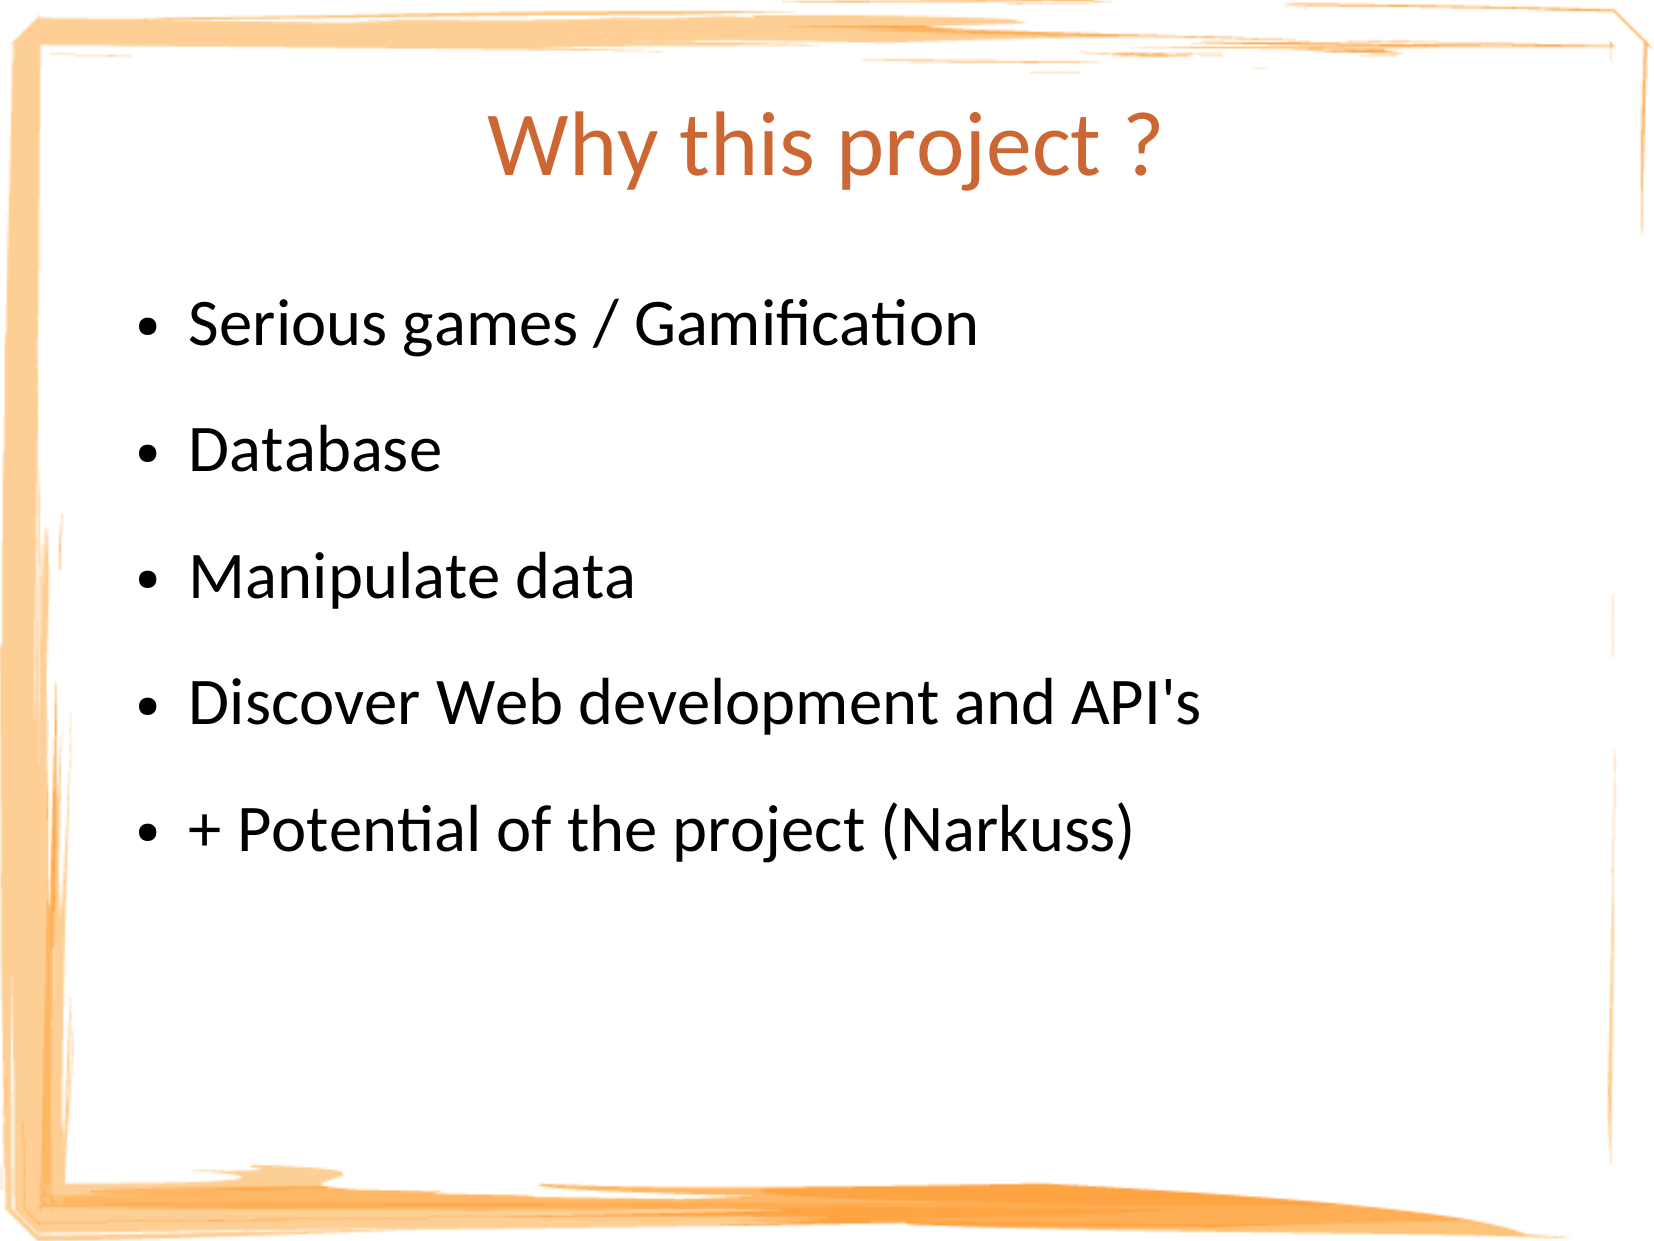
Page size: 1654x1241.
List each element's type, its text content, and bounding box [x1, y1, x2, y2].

list Serious games / Gamification Database Manipulate data Discover Web development and API's + Potential of the project (Narkuss) [118, 295, 1447, 1069]
picture [0, 0, 1654, 1241]
title Why this project ? [82, 49, 1571, 257]
